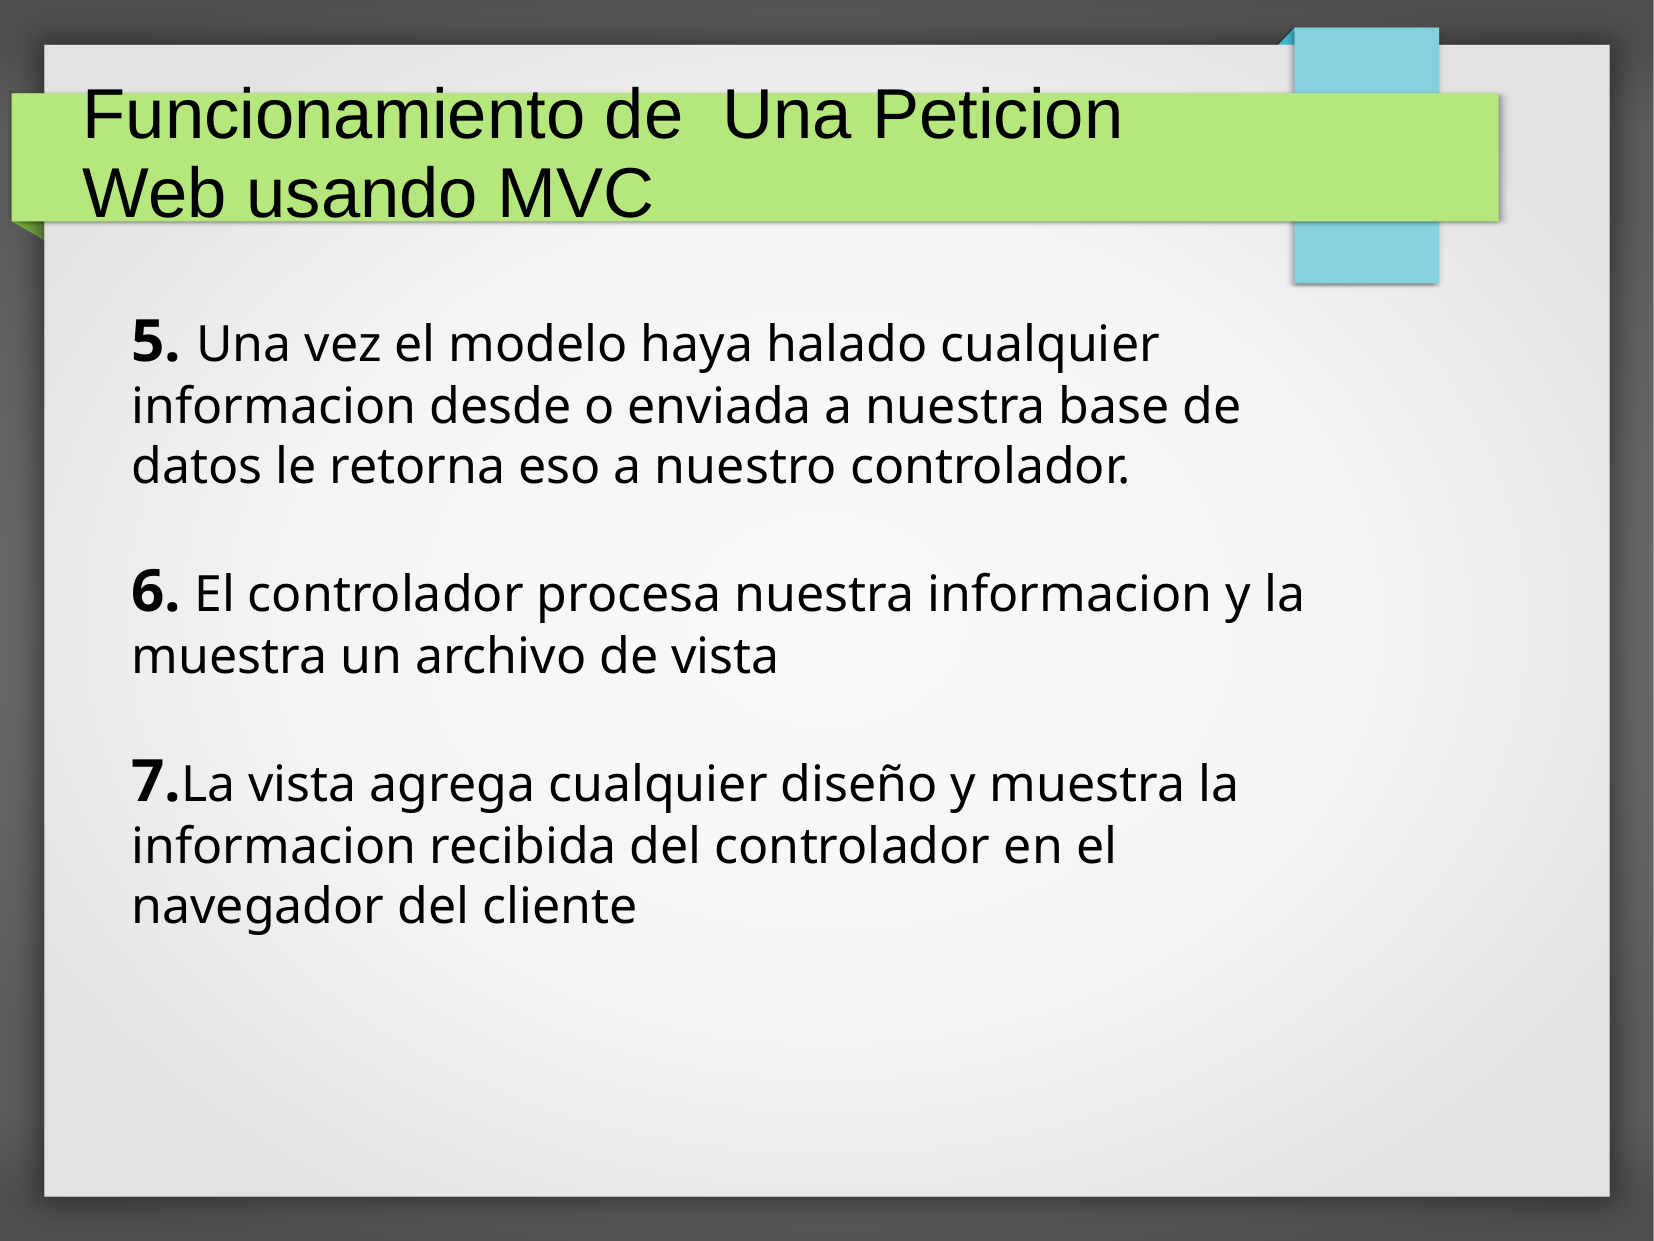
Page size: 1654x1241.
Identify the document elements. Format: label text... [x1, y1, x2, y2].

title Funcionamiento de Una Peticion Web usando MVC [82, 74, 1264, 233]
text_box 5. Una vez el modelo haya halado cualquier informacion desde o enviada a nuestra base de datos le retorna eso a nuestro controlador. 6. El controlador procesa nuestra informacion y la muestra un archivo de vista 7.La vista agrega cualquier diseño y muestra la informacion recibida del controlador en el navegador del cliente [116, 302, 1394, 1004]
picture [0, 0, 1654, 1241]
